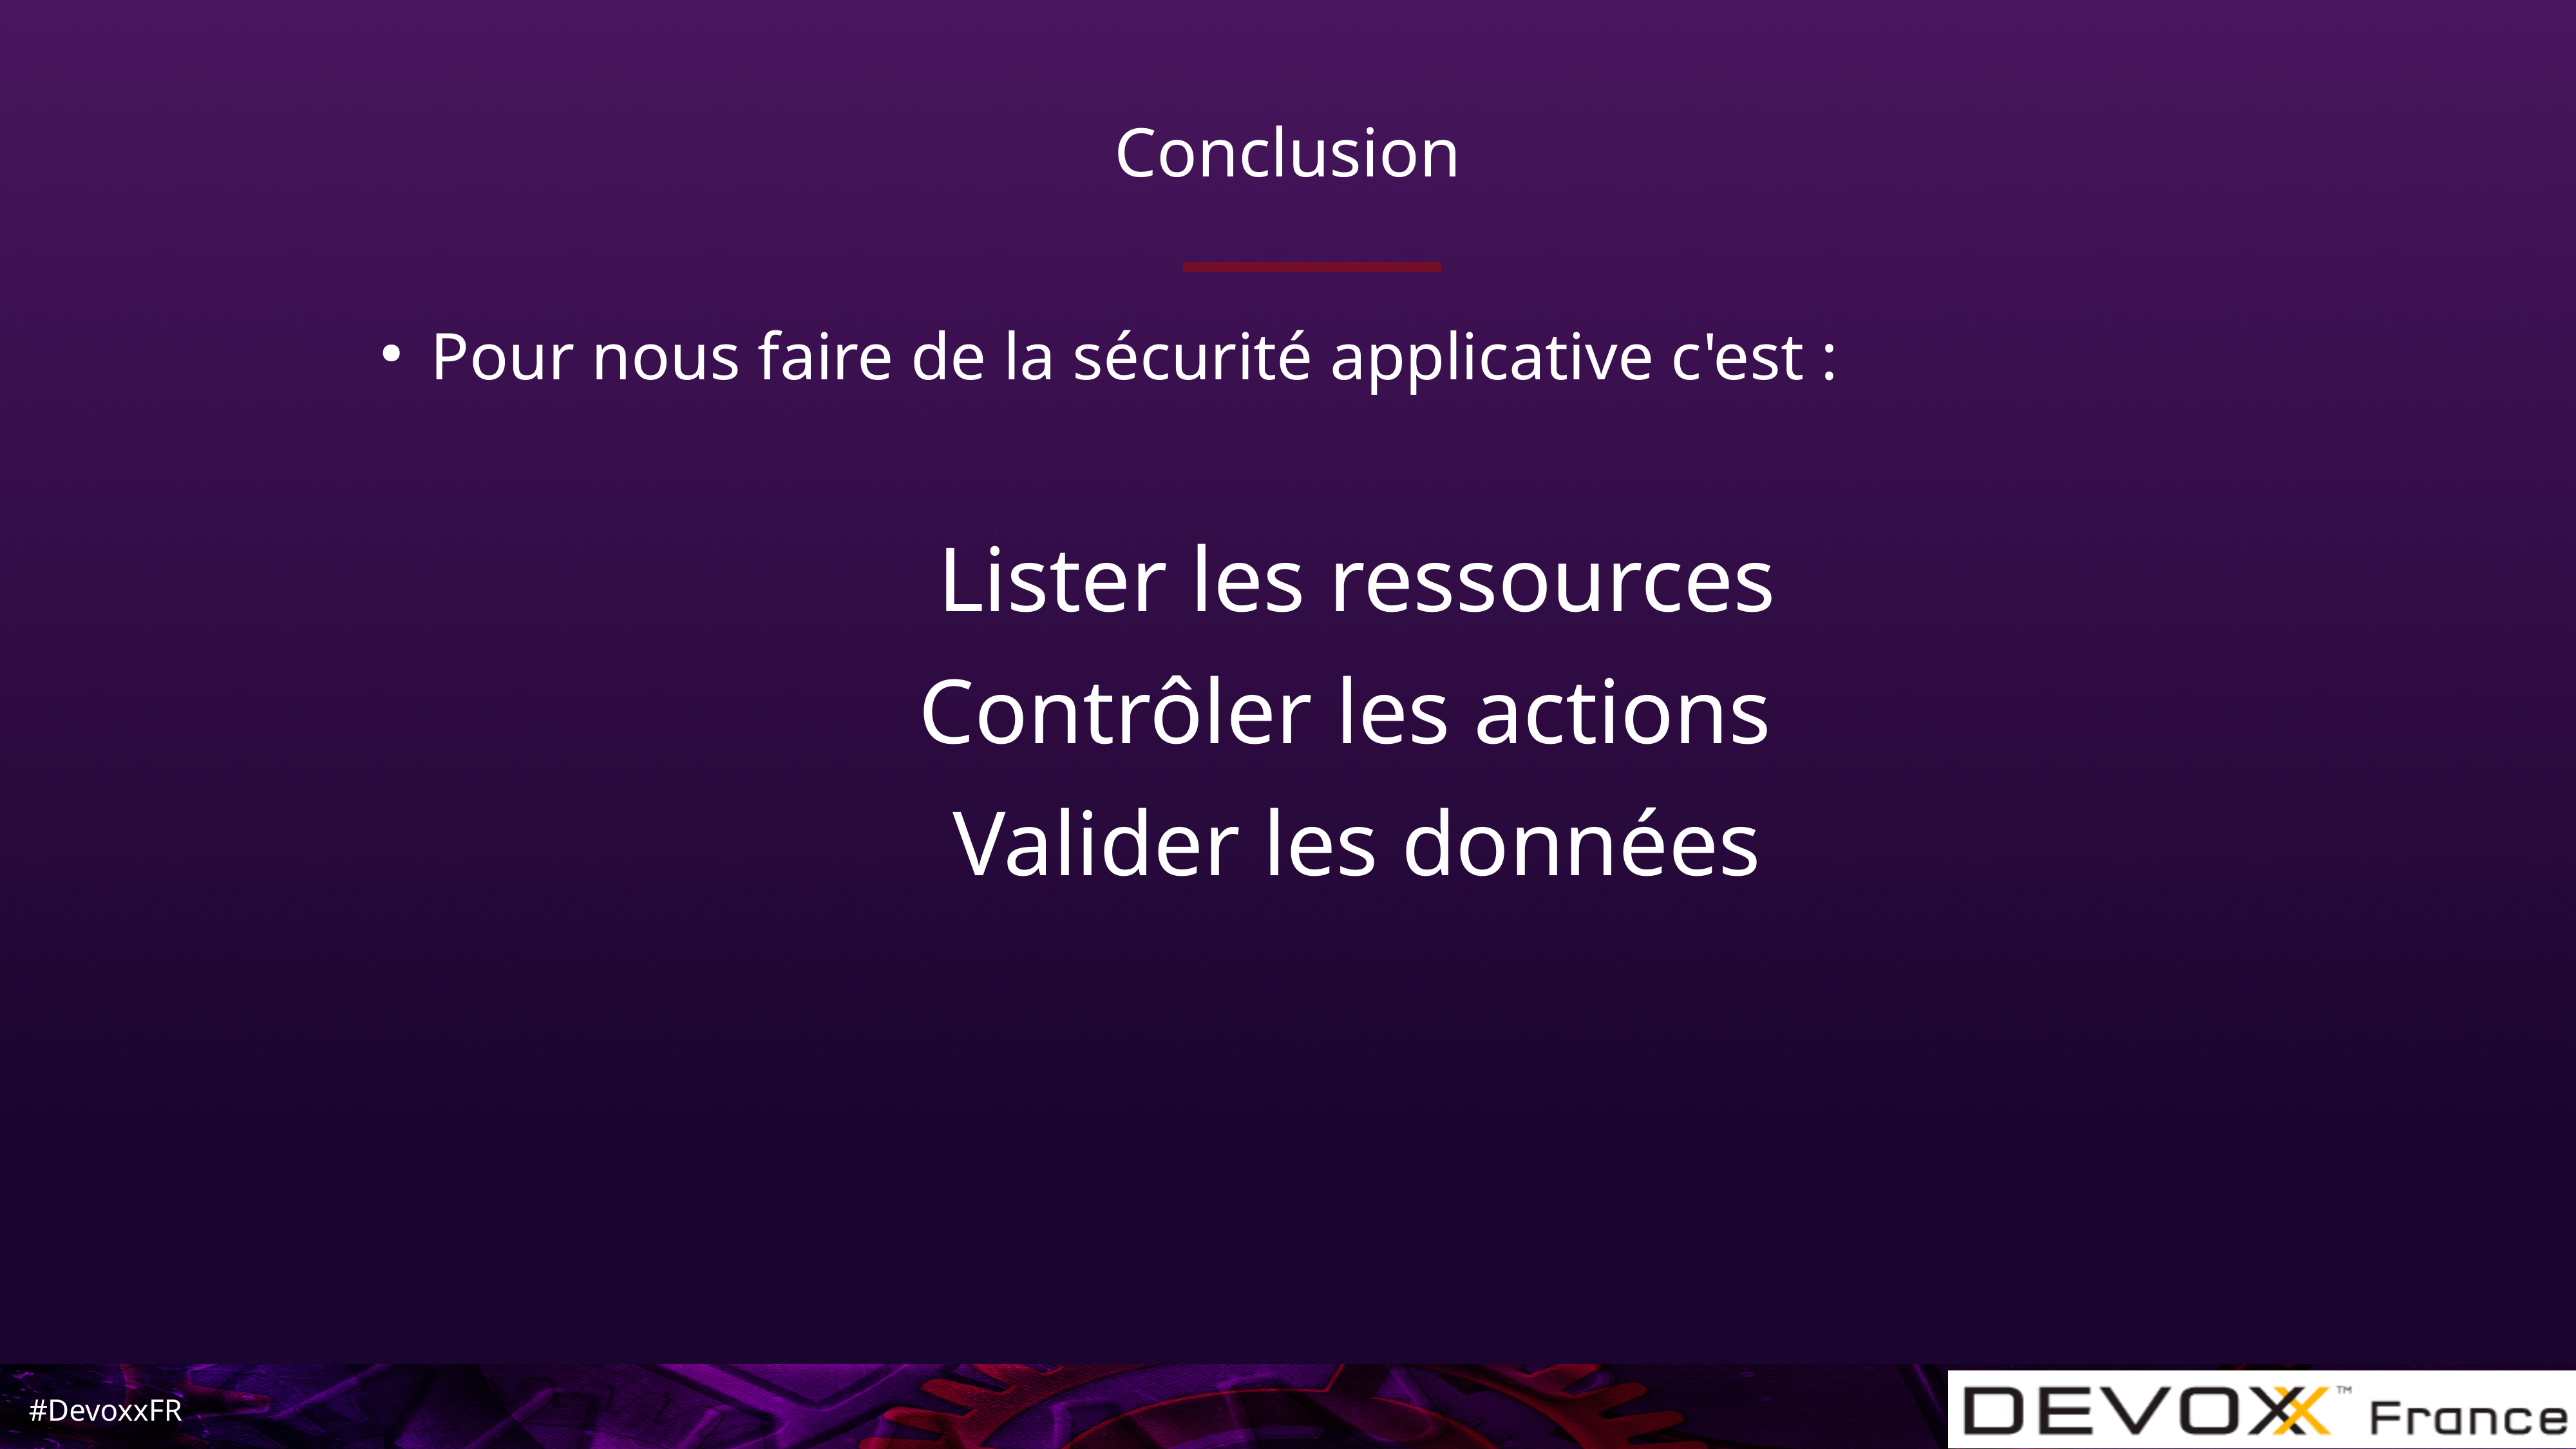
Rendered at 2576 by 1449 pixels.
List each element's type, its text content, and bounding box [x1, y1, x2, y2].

title Conclusion [510, 14, 2065, 287]
list Pour nous faire de la sécurité applicative c'est : Lister les ressources Contrôler les actions Valider les données [368, 310, 2208, 1326]
picture [0, 0, 2576, 1449]
